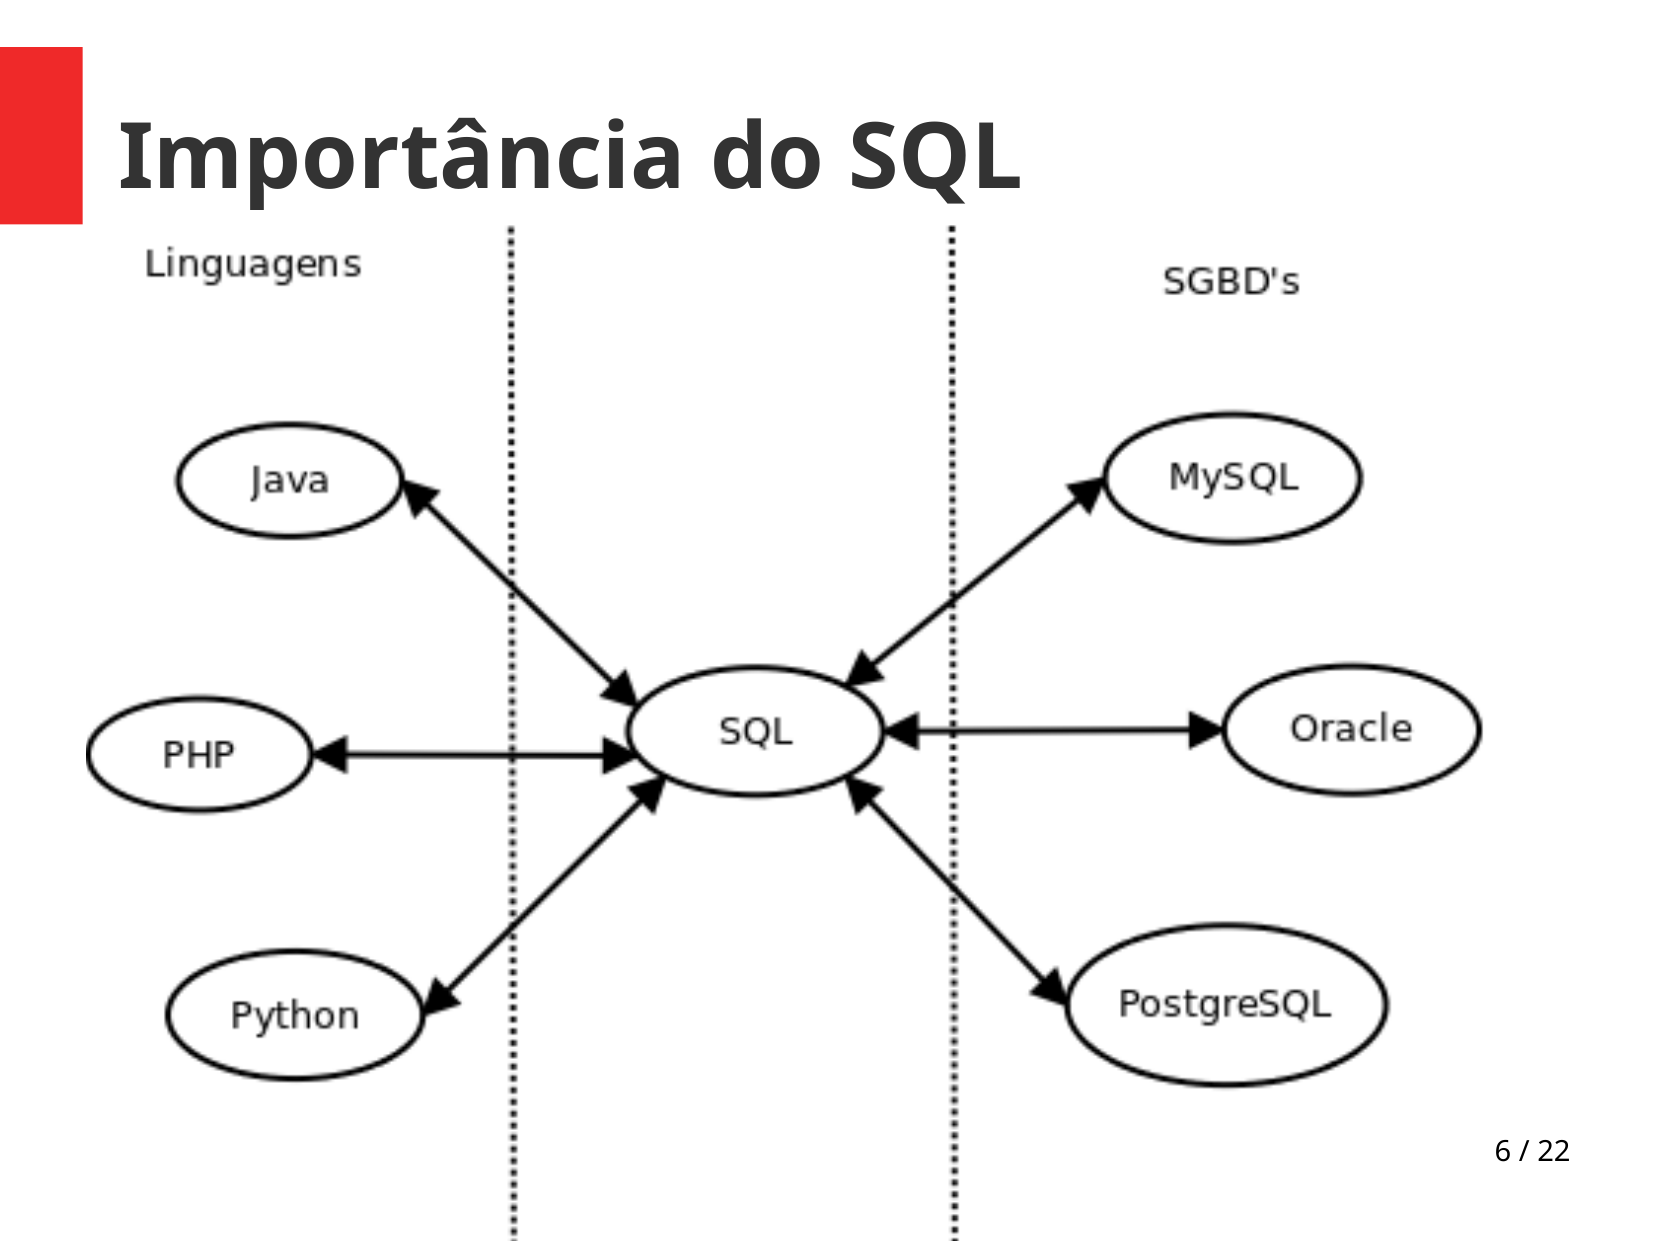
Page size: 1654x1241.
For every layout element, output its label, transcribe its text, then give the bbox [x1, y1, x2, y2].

picture [86, 224, 1489, 1241]
title Importância do SQL [118, 49, 1571, 257]
